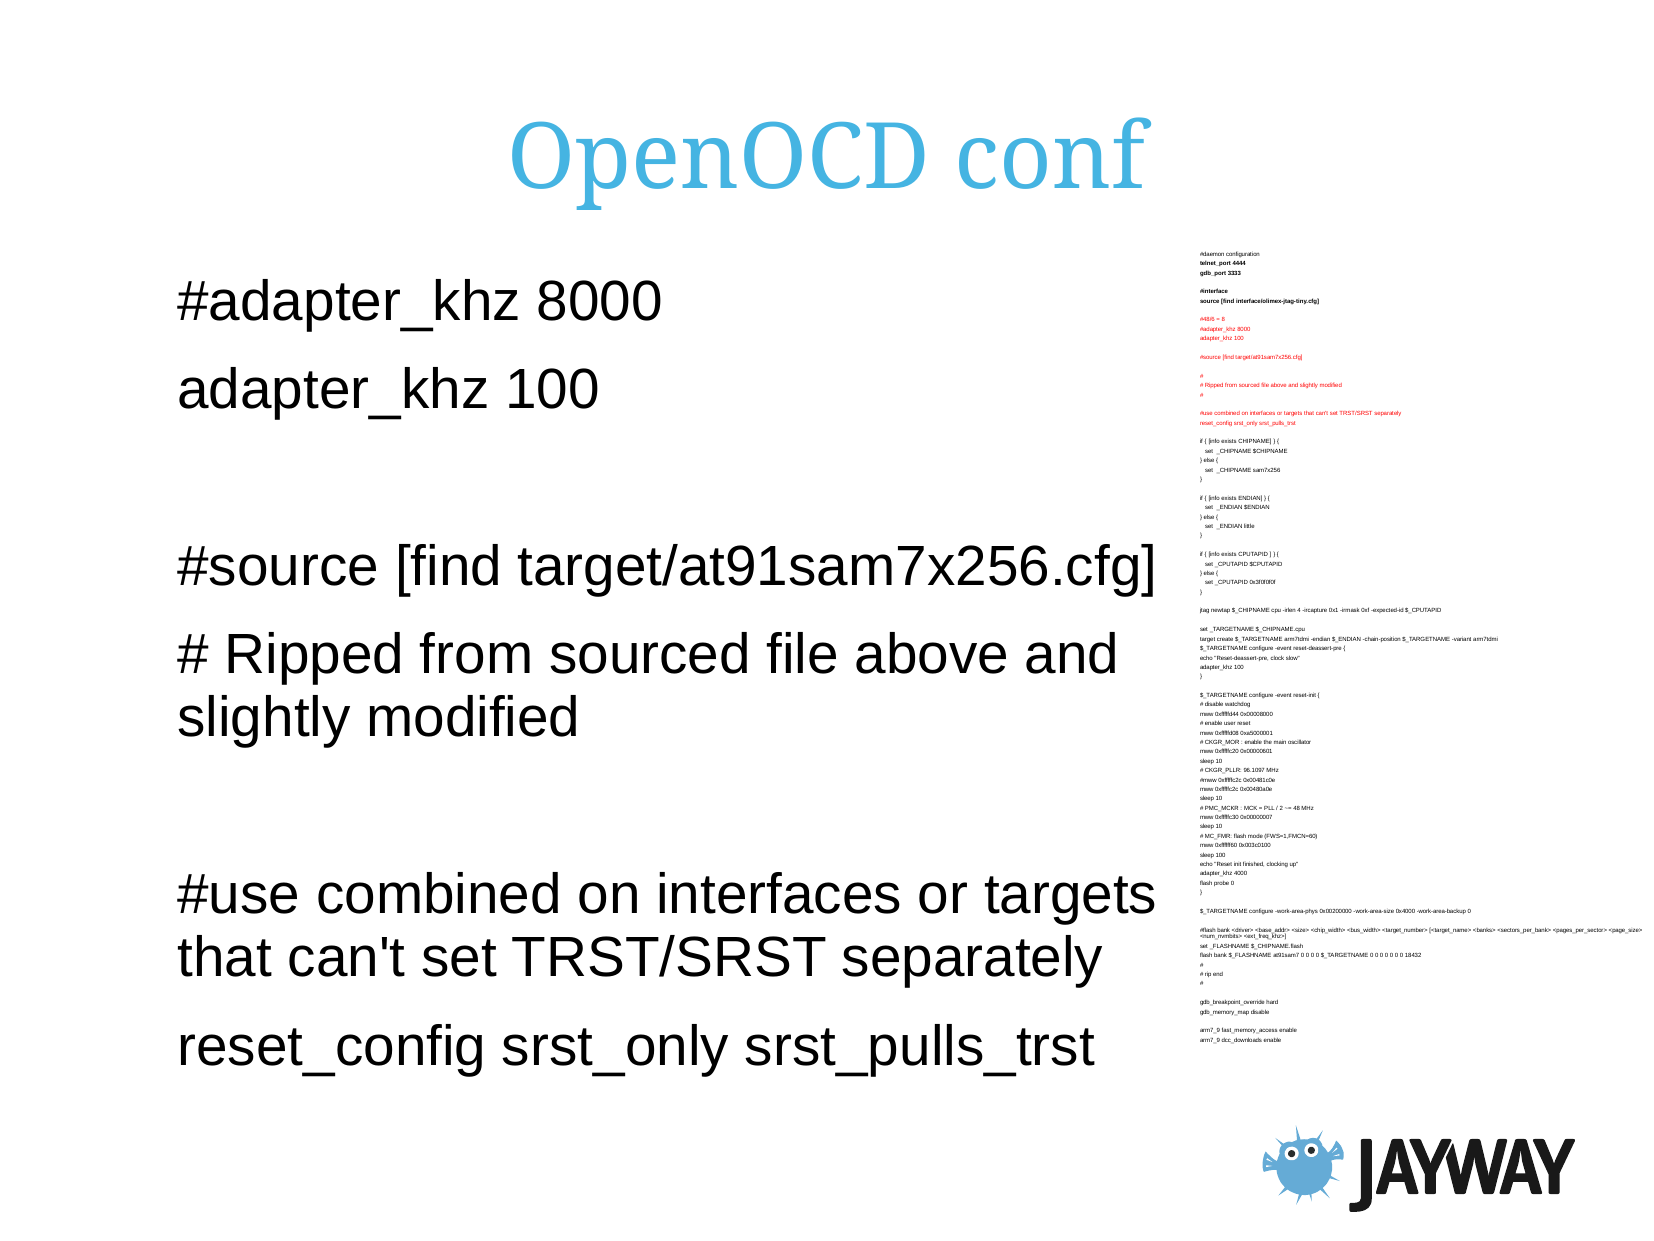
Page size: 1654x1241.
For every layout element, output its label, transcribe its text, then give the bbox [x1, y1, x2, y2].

list #adapter_khz 8000 adapter_khz 100 #source [find target/at91sam7x256.cfg] # Ripped from sourced file above and slightly modified #use combined on interfaces or targets that can't set TRST/SRST separately reset_config srst_only srst_pulls_trst [117, 268, 1163, 1088]
list #daemon configuration telnet_port 4444 gdb_port 3333 #interface source [find interface/olimex-jtag-tiny.cfg] #48/6 = 8 #adapter_khz 8000 adapter_khz 100 #source [find target/at91sam7x256.cfg] # # Ripped from sourced file above and slightly modified # #use combined on interfaces or targets that can't set TRST/SRST separately reset_config srst_only srst_pulls_trst if { [info exists CHIPNAME] } { set _CHIPNAME $CHIPNAME } else { set _CHIPNAME sam7x256 } if { [info exists ENDIAN] } { set _ENDIAN $ENDIAN } else { set _ENDIAN little } if { [info exists CPUTAPID ] } { set _CPUTAPID $CPUTAPID } else { set _CPUTAPID 0x3f0f0f0f } jtag newtap $_CHIPNAME cpu -irlen 4 -ircapture 0x1 -irmask 0xf -expected-id $_CPUTAPID set _TARGETNAME $_CHIPNAME.cpu target create $_TARGETNAME arm7tdmi -endian $_ENDIAN -chain-position $_TARGETNAME -variant arm7tdmi $_TARGETNAME configure -event reset-deassert-pre { echo "Reset-deassert-pre, clock slow" adapter_khz 100 } $_TARGETNAME configure -event reset-init { # disable watchdog mww 0xfffffd44 0x00008000 # enable user reset mww 0xfffffd08 0xa5000001 # CKGR_MOR : enable the main oscillator mww 0xfffffc20 0x00000601 sleep 10 # CKGR_PLLR: 96.1097 MHz #mww 0xfffffc2c 0x00481c0e mww 0xfffffc2c 0x00480a0e sleep 10 # PMC_MCKR : MCK = PLL / 2 ~= 48 MHz mww 0xfffffc30 0x00000007 sleep 10 # MC_FMR: flash mode (FWS=1,FMCN=60) mww 0xffffff60 0x003c0100 sleep 100 echo "Reset init finished, clocking up" adapter_khz 4000 flash probe 0 } $_TARGETNAME configure -work-area-phys 0x00200000 -work-area-size 0x4000 -work-area-backup 0 #flash bank <driver> <base_addr> <size> <chip_width> <bus_width> <target_number> [<target_name> <banks> <sectors_per_bank> <pages_per_sector> <page_size> <num_nvmbits> <ext_freq_khz>] set _FLASHNAME $_CHIPNAME.flash flash bank $_FLASHNAME at91sam7 0 0 0 0 $_TARGETNAME 0 0 0 0 0 0 0 18432 # # rip end # gdb_breakpoint_override hard gdb_memory_map disable arm7_9 fast_memory_access enable arm7_9 dcc_downloads enable [1200, 250, 1651, 1070]
title OpenOCD conf [82, 49, 1571, 257]
